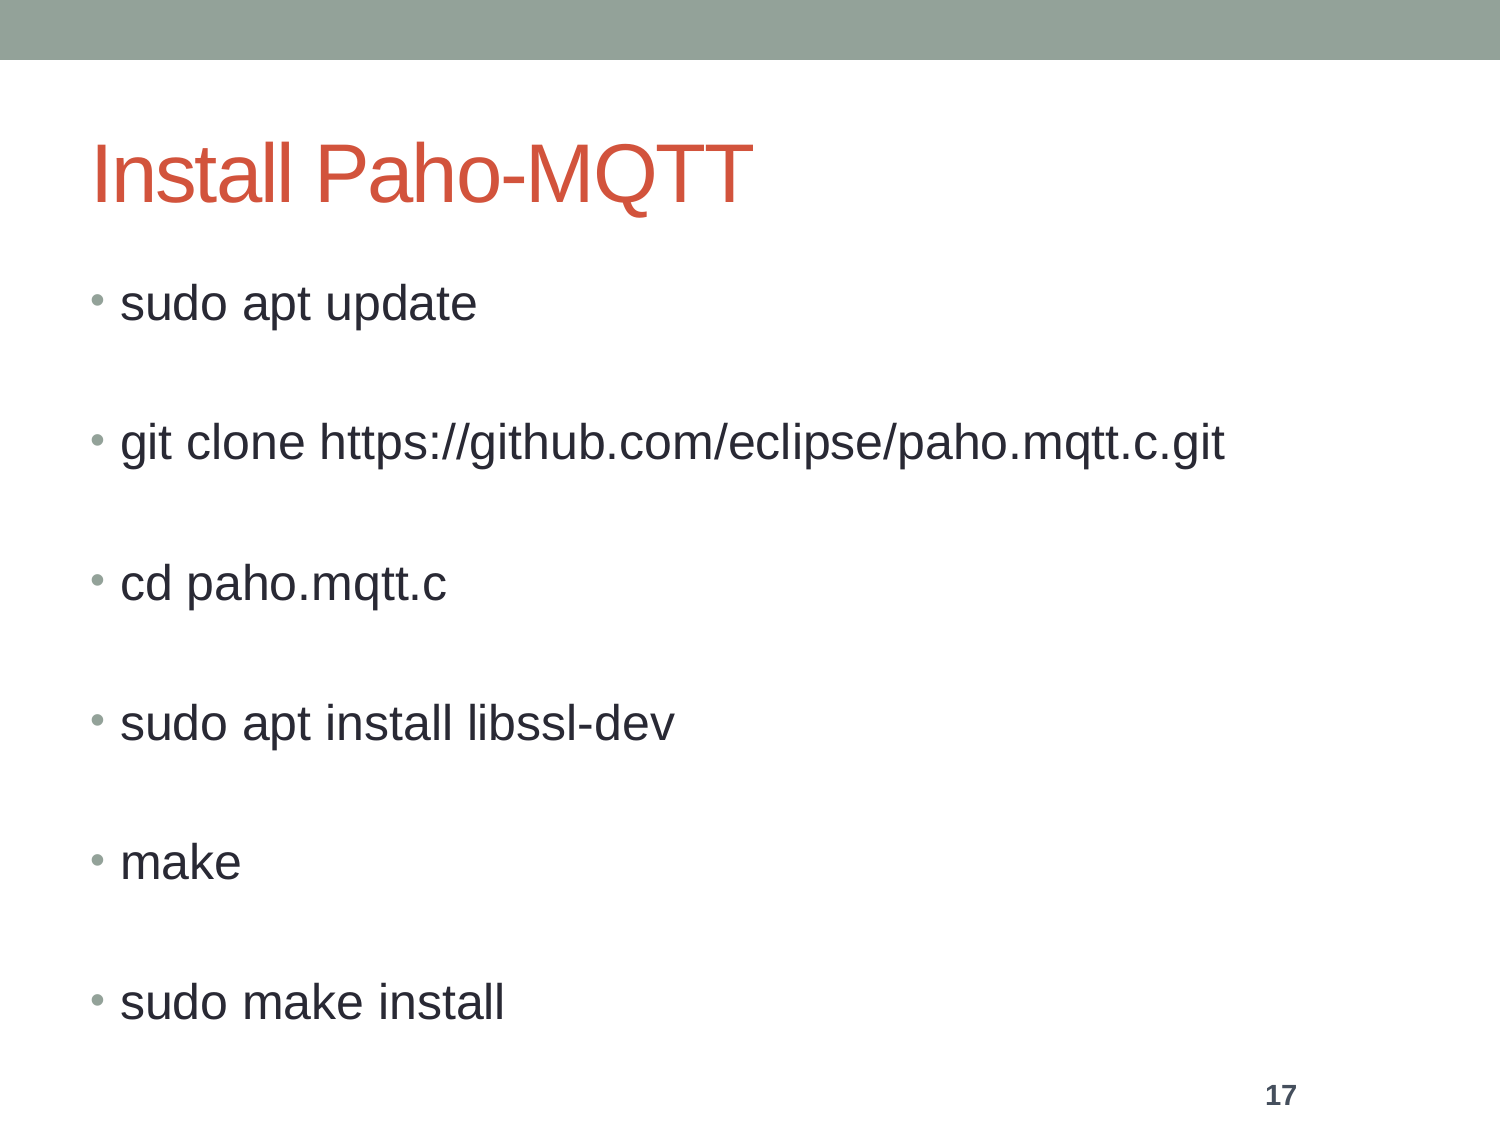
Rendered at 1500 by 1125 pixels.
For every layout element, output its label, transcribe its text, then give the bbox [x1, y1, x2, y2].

list sudo apt update git clone https://github.com/eclipse/paho.mqtt.c.git cd paho.mqtt.c sudo apt install libssl-dev make sudo make install [75, 262, 1425, 1063]
title Install Paho-MQTT [75, 87, 1425, 250]
